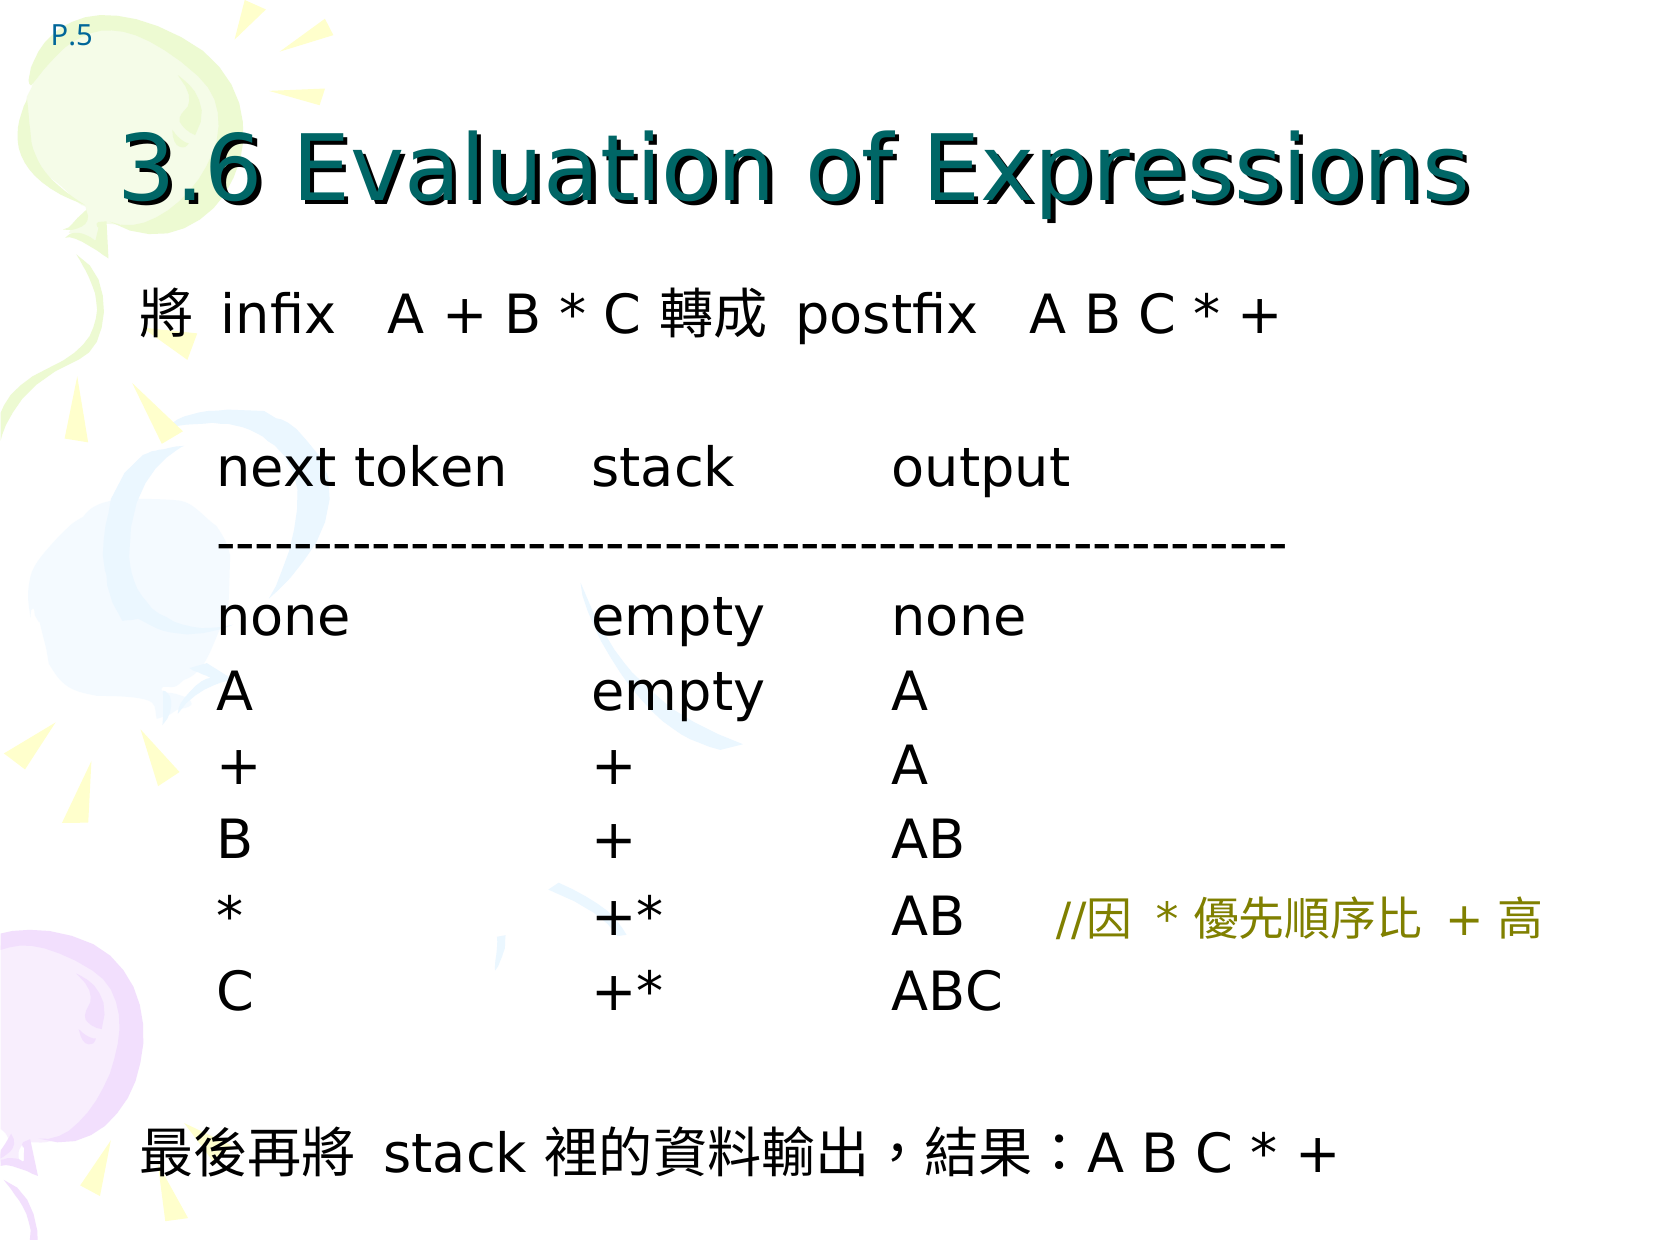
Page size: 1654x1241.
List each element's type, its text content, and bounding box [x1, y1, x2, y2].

list 將 infix A + B * C 轉成 postfix A B C * + next token stack output ------------------------------------------------------- none empty none A empty A + + A B + AB * +* AB //因 * 優先順序比 + 高 C +* ABC 最後再將 stack 裡的資料輸出，結果：A B C * + [121, 273, 1565, 1194]
title 3.6 Evaluation of Expressions [55, 71, 1534, 271]
